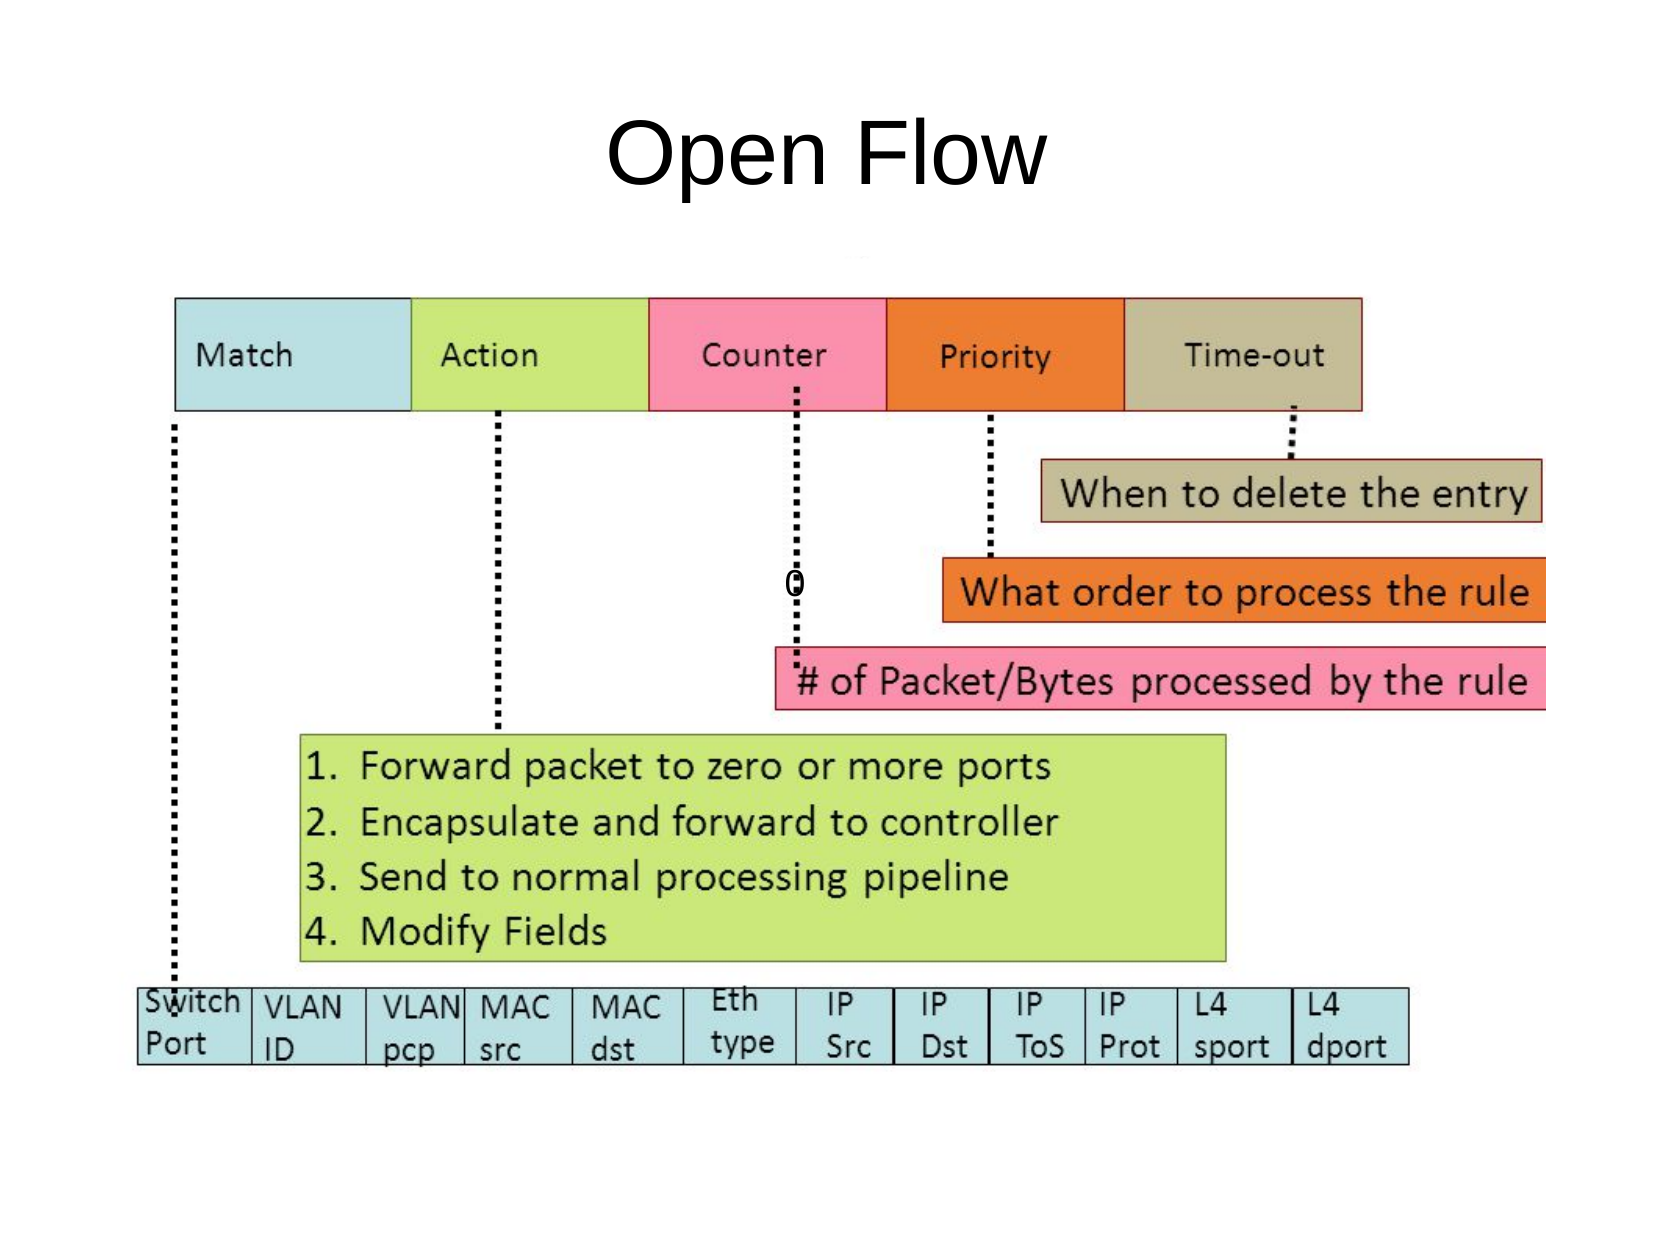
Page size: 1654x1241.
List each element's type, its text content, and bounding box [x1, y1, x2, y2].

picture [45, 21, 1546, 1147]
title Open Flow [82, 49, 1571, 257]
